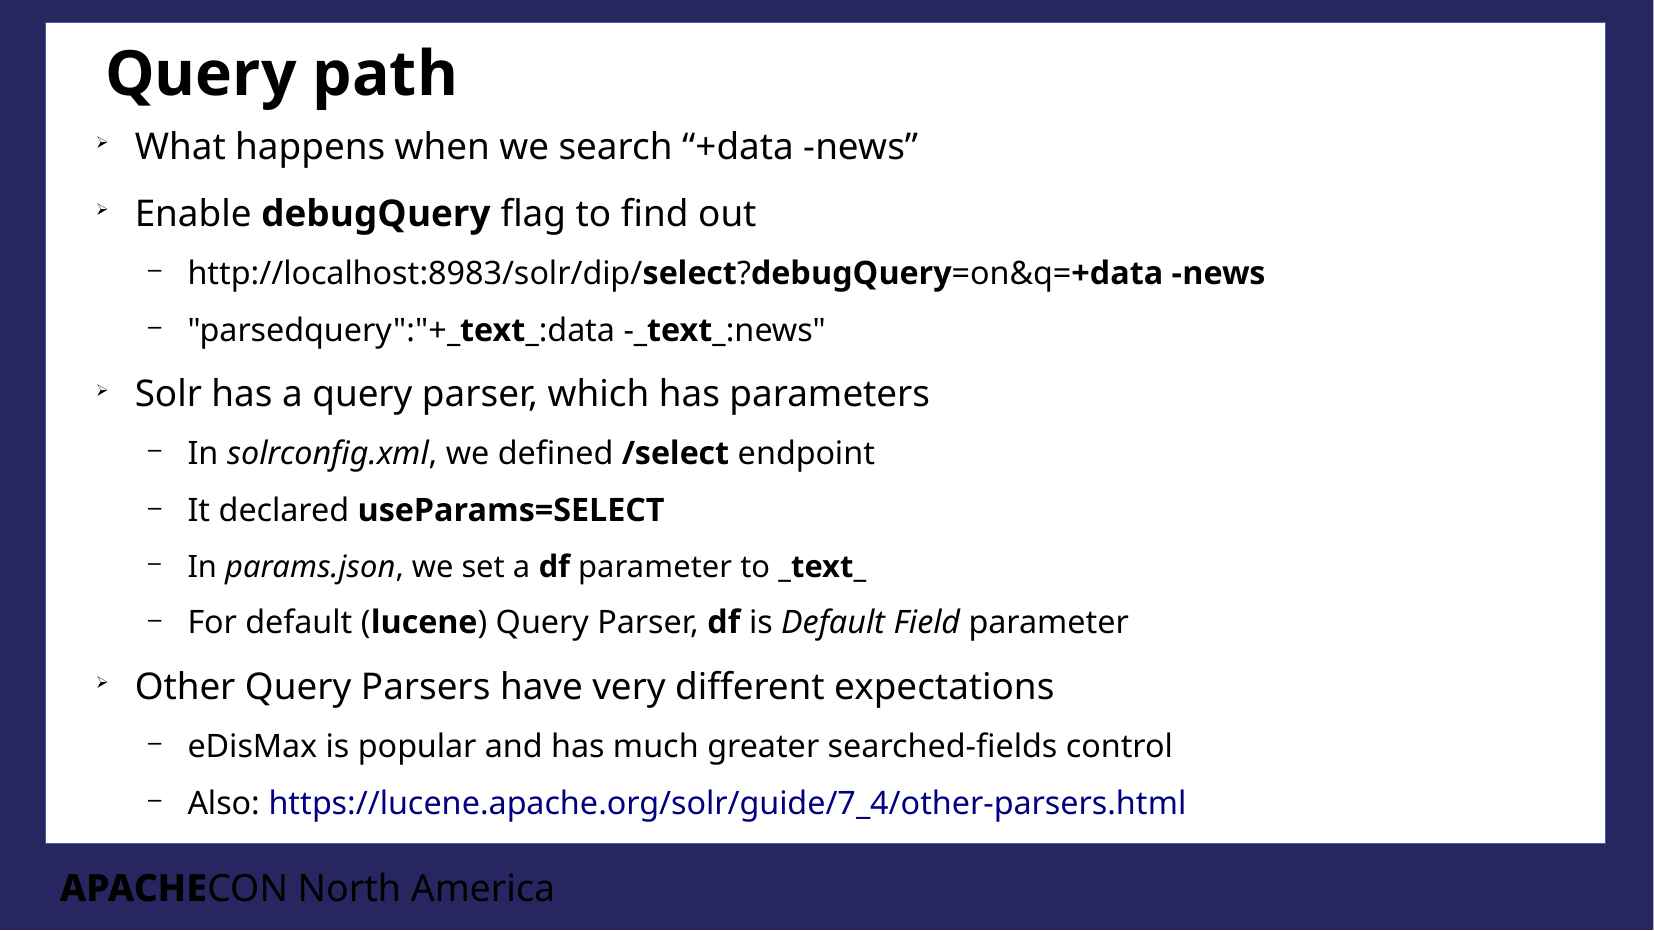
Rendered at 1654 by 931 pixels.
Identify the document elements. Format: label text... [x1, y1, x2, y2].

title Query path [105, 32, 1546, 110]
list What happens when we search “+data -news” Enable debugQuery flag to find out http://localhost:8983/solr/dip/select?debugQuery=on&q=+data -news "parsedquery":"+_text_:data -_text_:news" Solr has a query parser, which has parameters In solrconfig.xml, we defined /select endpoint It declared useParams=SELECT In params.json, we set a df parameter to _text_ For default (lucene) Query Parser, df is Default Field parameter Other Query Parsers have very different expectations eDisMax is popular and has much greater searched-fields control Also: https://lucene.apache.org/solr/guide/7_4/other-parsers.html [82, 120, 1571, 826]
